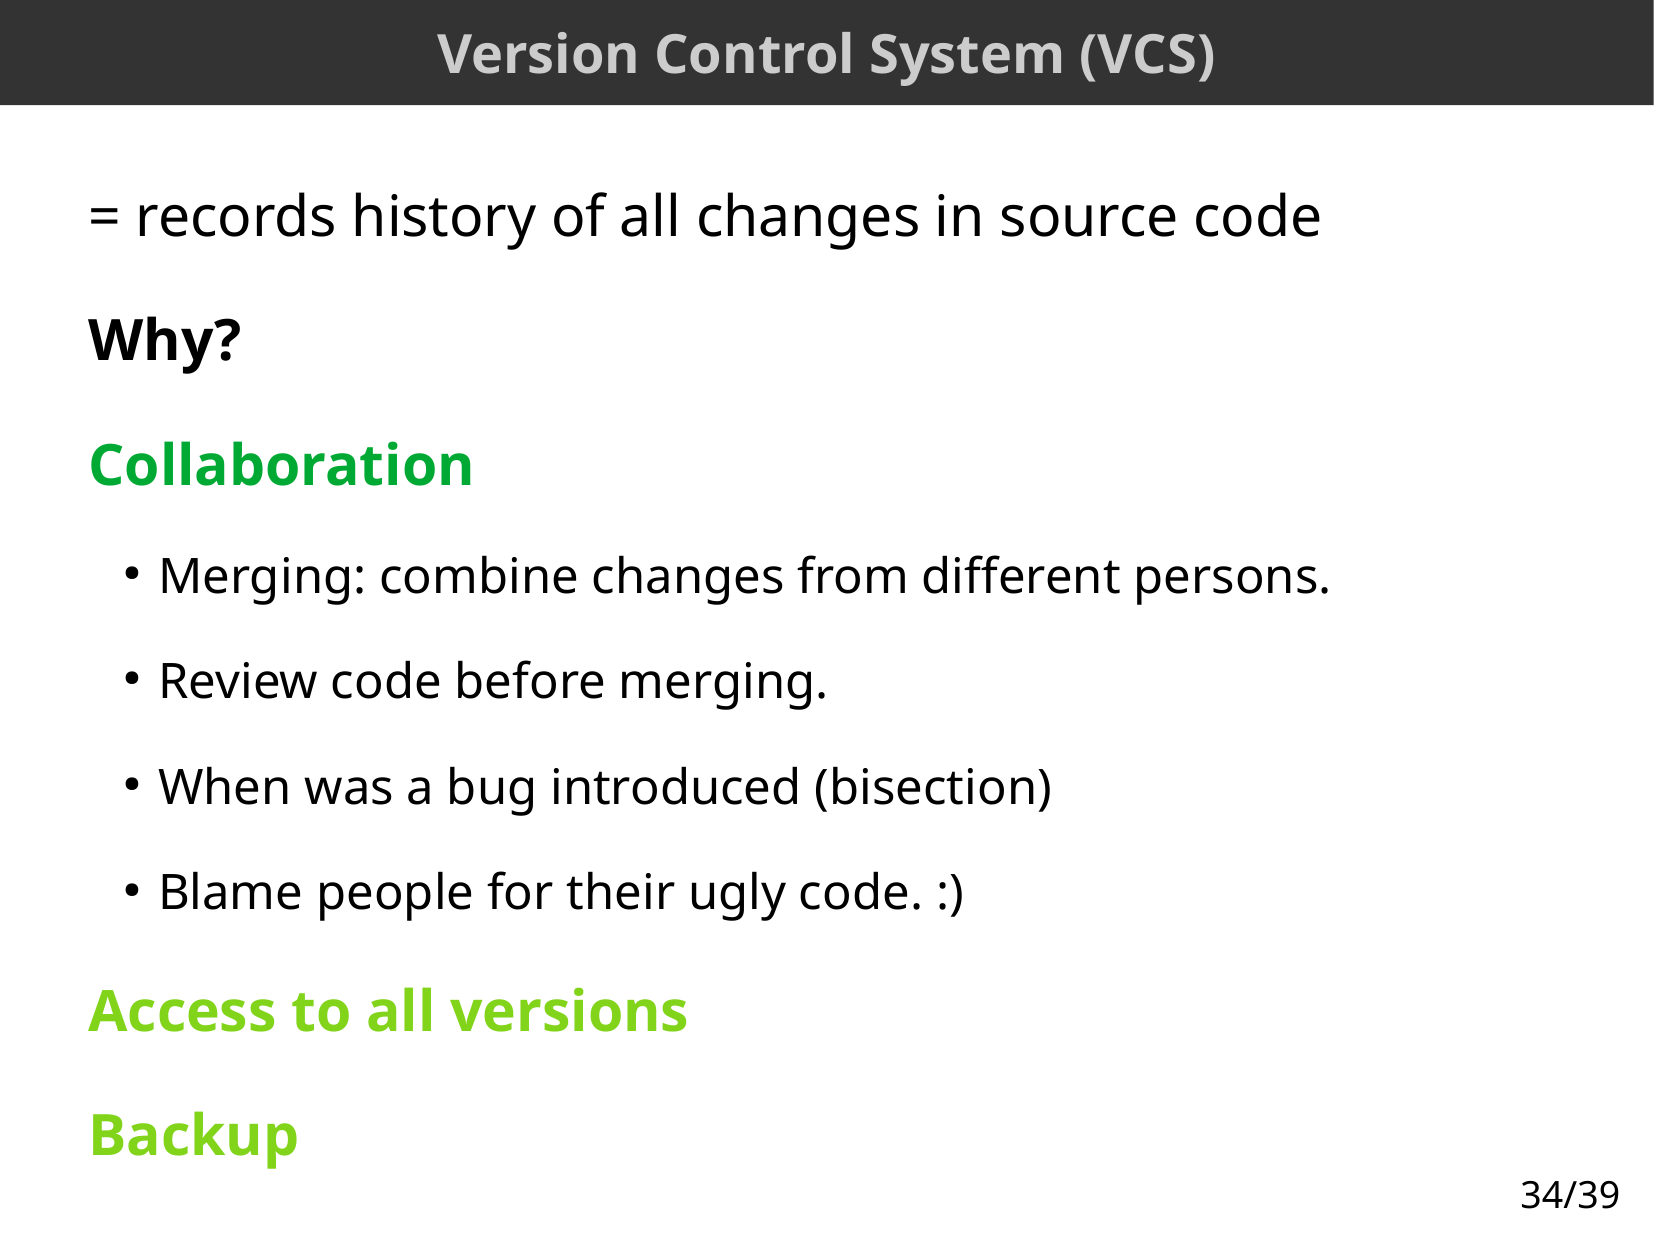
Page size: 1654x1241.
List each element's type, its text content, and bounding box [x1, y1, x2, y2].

list = records history of all changes in source code Why? Collaboration Merging: combine changes from different persons. Review code before merging. When was a bug introduced (bisection) Blame people for their ugly code. :) Access to all versions Backup [0, 105, 1654, 1241]
title Version Control System (VCS) [0, 0, 1654, 105]
